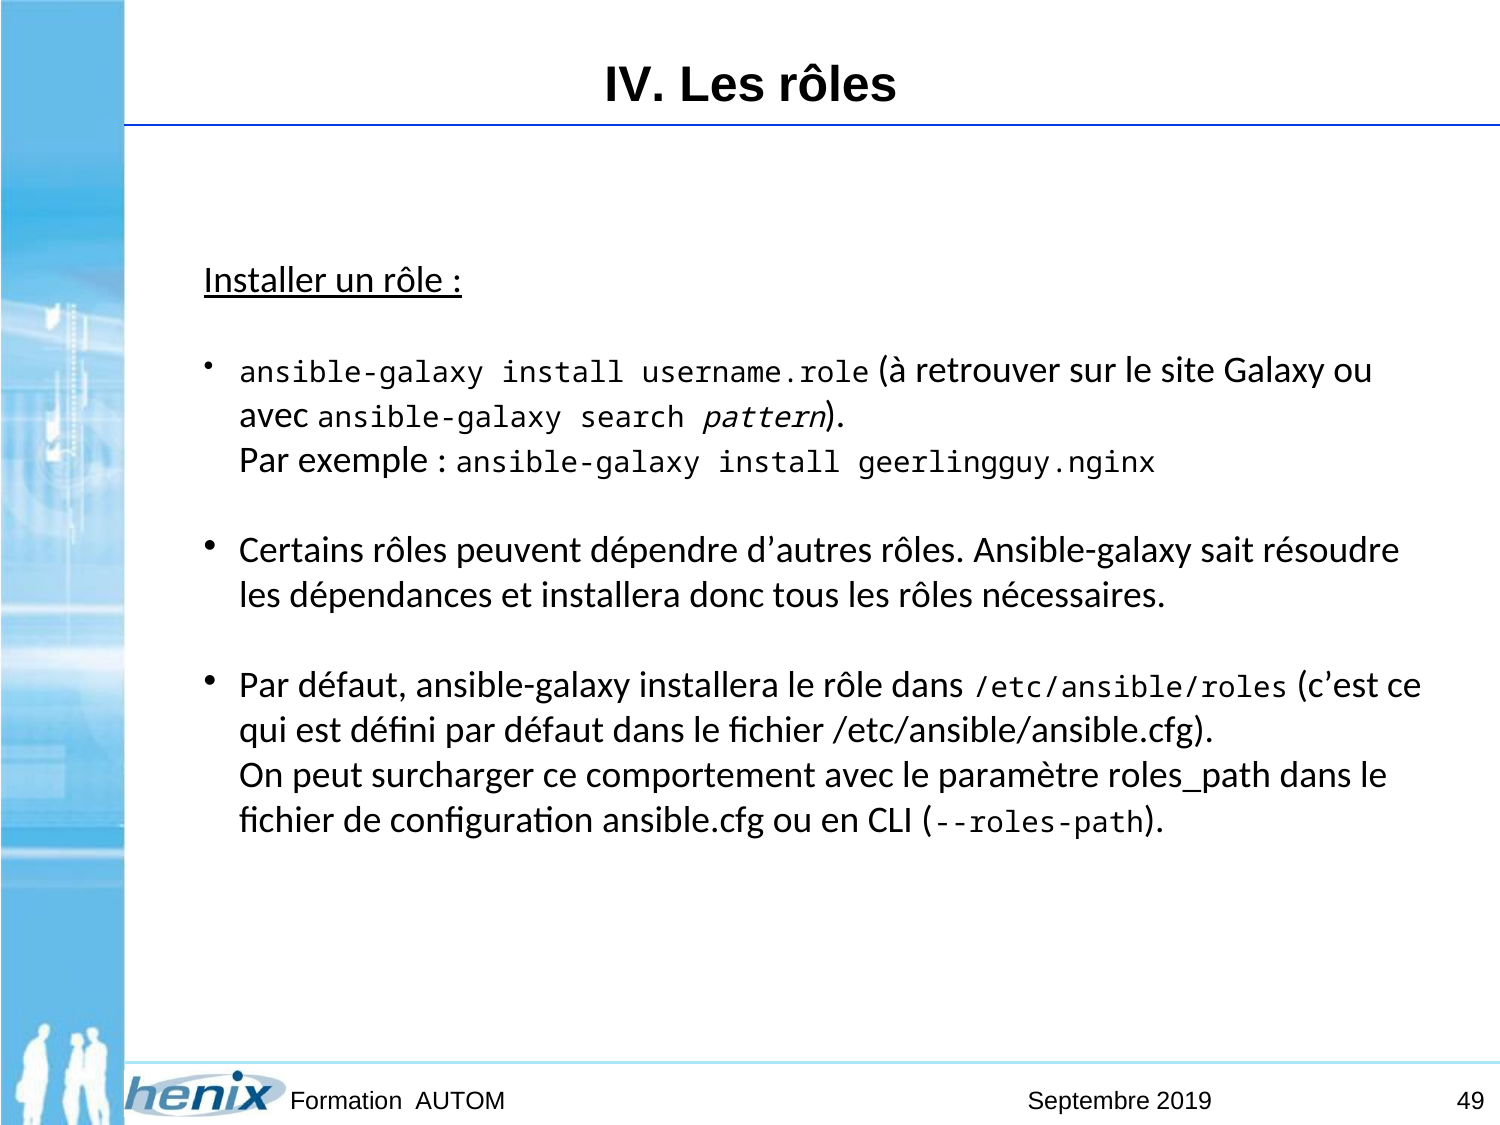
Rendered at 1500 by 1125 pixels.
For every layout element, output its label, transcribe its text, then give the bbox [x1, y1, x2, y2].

text_box Formation AUTOM [288, 1084, 507, 1115]
picture [0, 0, 126, 1125]
text_box [123, 1070, 287, 1117]
text_box Installer un rôle : ansible-galaxy install username.role (à retrouver sur le site Galaxy ou avec ansible-galaxy search pattern). Par exemple : ansible-galaxy install geerlingguy.nginx Certains rôles peuvent dépendre d’autres rôles. Ansible-galaxy sait résoudre les dépendances et installera donc tous les rôles nécessaires. Par défaut, ansible-galaxy installera le rôle dans /etc/ansible/roles (c’est ce qui est défini par défaut dans le fichier /etc/ansible/ansible.cfg). On peut surcharger ce comportement avec le paramètre roles_path dans le fichier de configuration ansible.cfg ou en CLI (--roles-path). [189, 247, 1442, 938]
text_box <numéro> [1452, 1084, 1490, 1115]
text_box IV. Les rôles [138, 50, 1363, 112]
text_box Septembre 2019 [1025, 1084, 1288, 1115]
